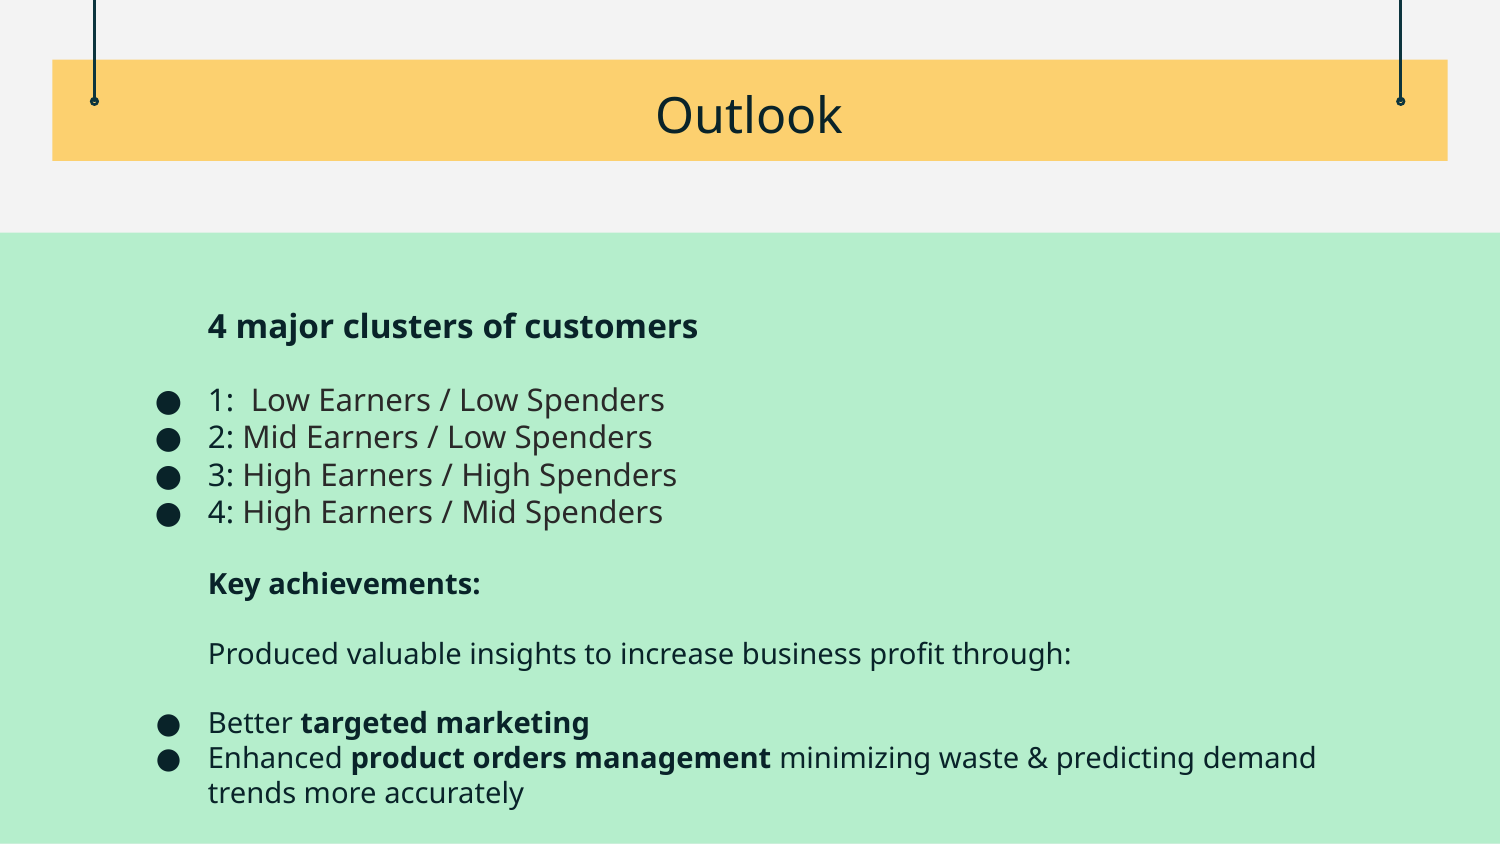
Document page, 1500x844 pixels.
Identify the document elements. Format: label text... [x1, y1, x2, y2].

text_box [52, 0, 1448, 161]
list 4 major clusters of customers 1: Low Earners / Low Spenders 2: Mid Earners / Low Spenders 3: High Earners / High Spenders 4: High Earners / Mid Spenders Key achievements: Produced valuable insights to increase business profit through: Better targeted marketing Enhanced product orders management minimizing waste & predicting demand trends more accurately [117, 250, 1383, 791]
title Outlook [225, 68, 1274, 164]
